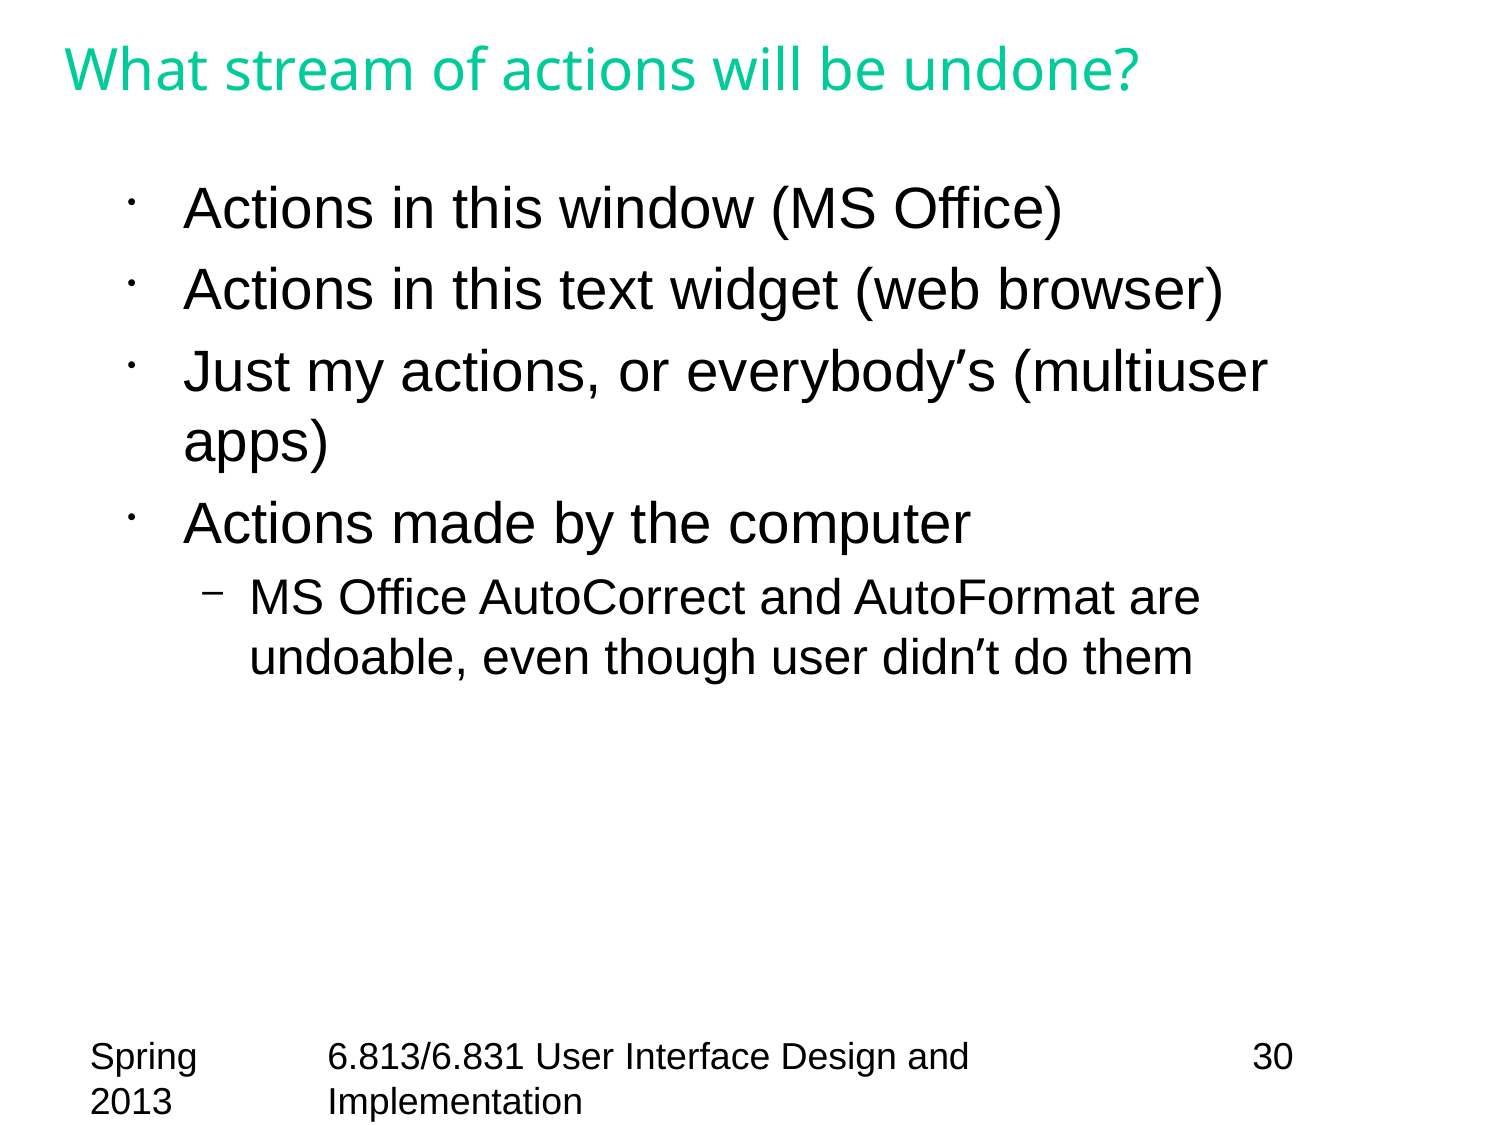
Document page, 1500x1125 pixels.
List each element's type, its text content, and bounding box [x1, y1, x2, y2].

list Actions in this window (MS Office) Actions in this text widget (web browser) Just my actions, or everybody’s (multiuser apps) Actions made by the computer MS Office AutoCorrect and AutoFormat are undoable, even though user didn’t do them [112, 162, 1388, 1000]
title What stream of actions will be undone? [50, 24, 1438, 150]
slide_number <number> [1237, 1024, 1425, 1103]
slide_number Spring 2013 [75, 1024, 300, 1103]
footer 6.813/6.831 User Interface Design and Implementation [312, 1024, 1225, 1103]
